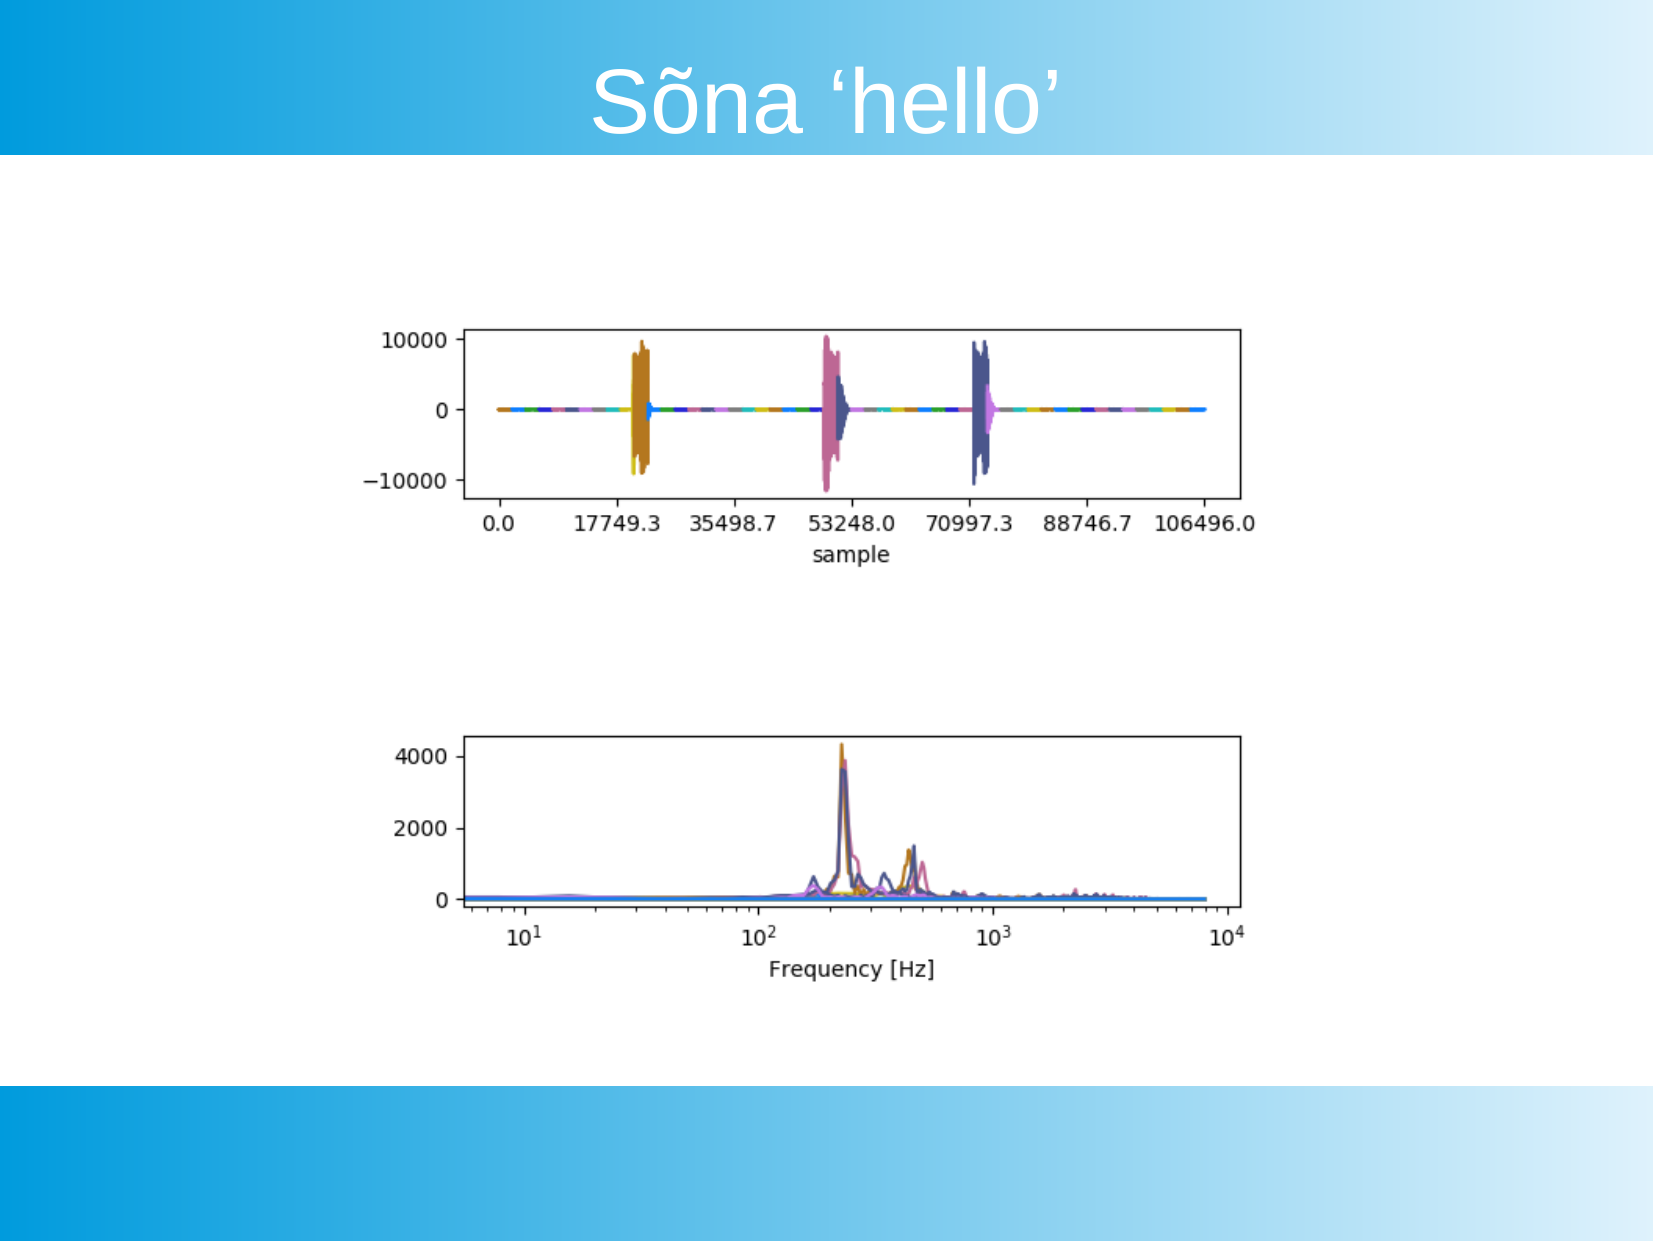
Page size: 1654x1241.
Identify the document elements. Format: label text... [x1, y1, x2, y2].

picture [362, 259, 1309, 988]
title Sõna ‘hello’ [82, 49, 1571, 155]
